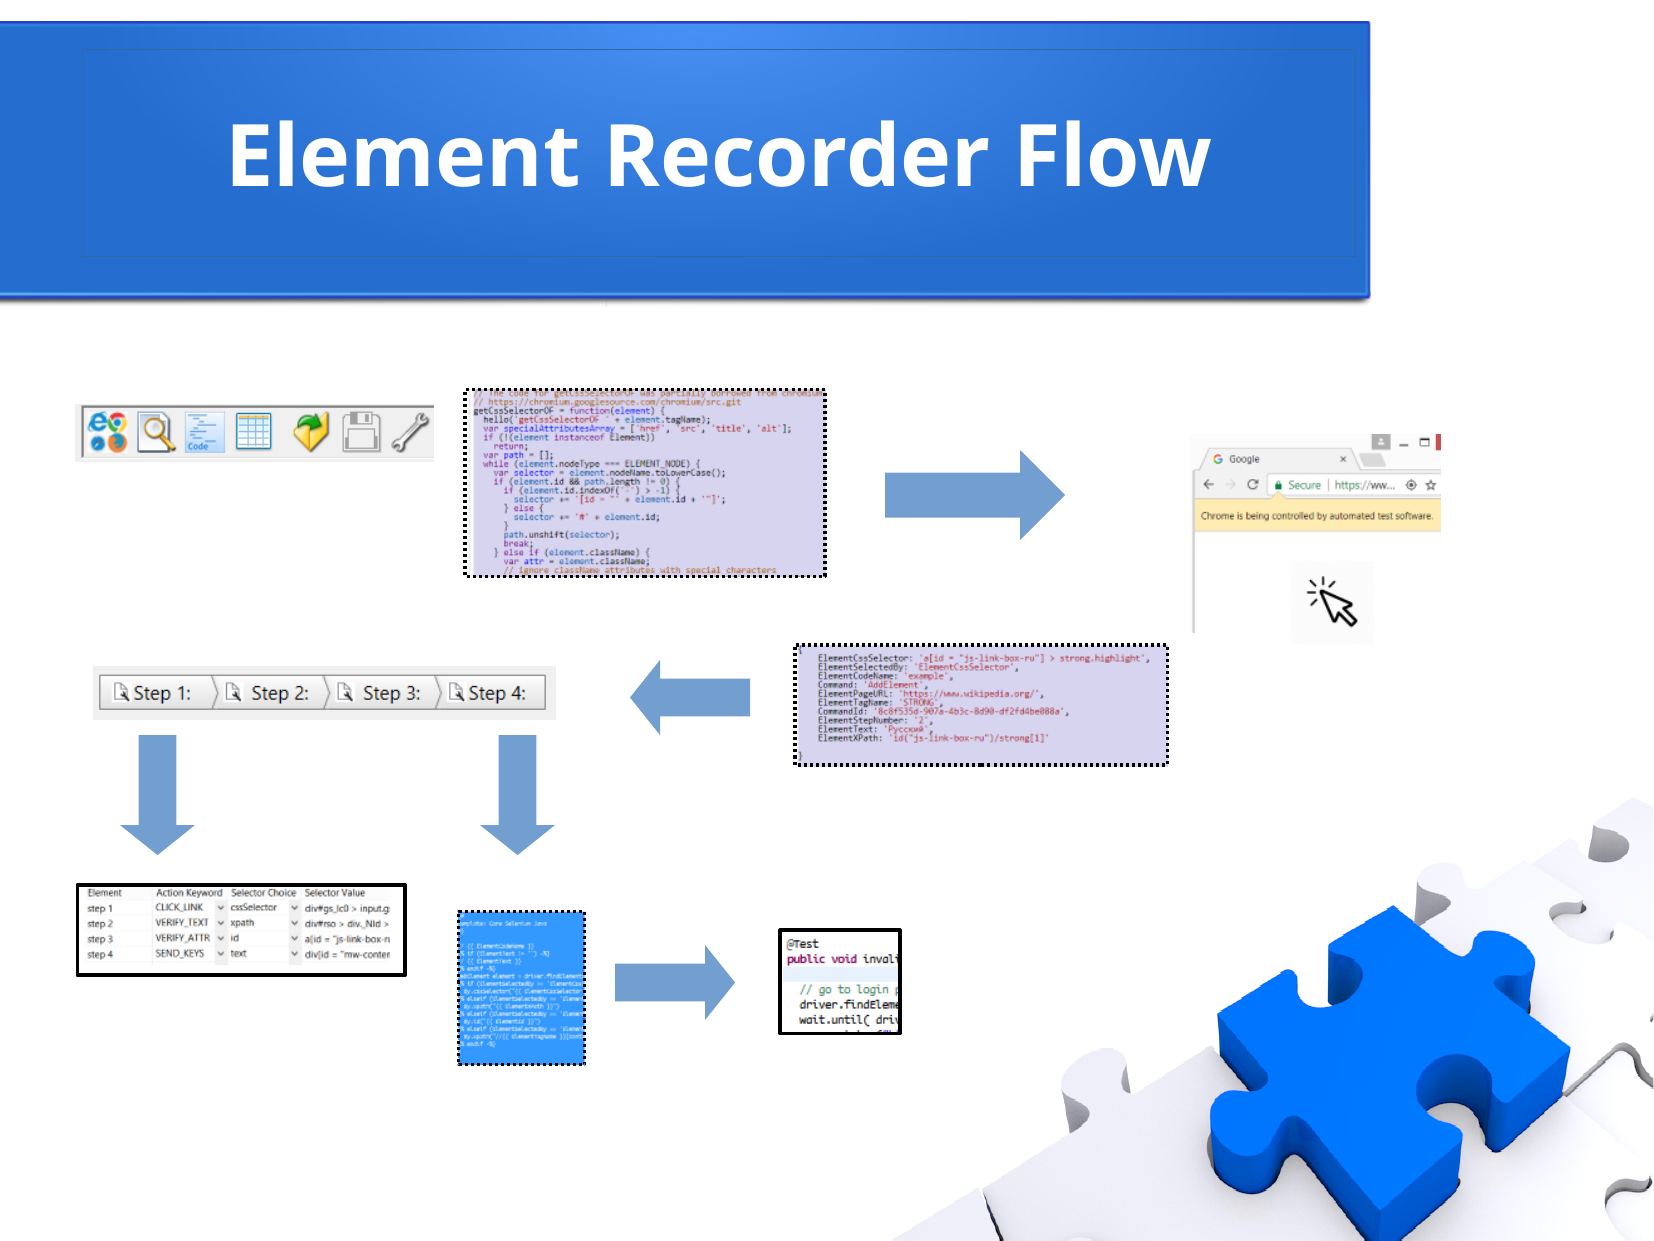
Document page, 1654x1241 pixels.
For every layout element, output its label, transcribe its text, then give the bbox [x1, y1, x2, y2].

picture [783, 932, 898, 1032]
picture [75, 404, 434, 462]
picture [458, 911, 586, 1066]
text_box [885, 450, 1066, 541]
picture [795, 644, 1654, 1241]
picture [84, 887, 391, 965]
picture [93, 666, 556, 721]
text_box [480, 735, 556, 856]
text_box [120, 735, 196, 856]
text_box [630, 660, 751, 736]
picture [0, 21, 1375, 307]
picture [468, 389, 826, 577]
text_box [615, 945, 736, 1021]
picture [1190, 434, 1441, 646]
title Element Recorder Flow [82, 49, 1356, 257]
